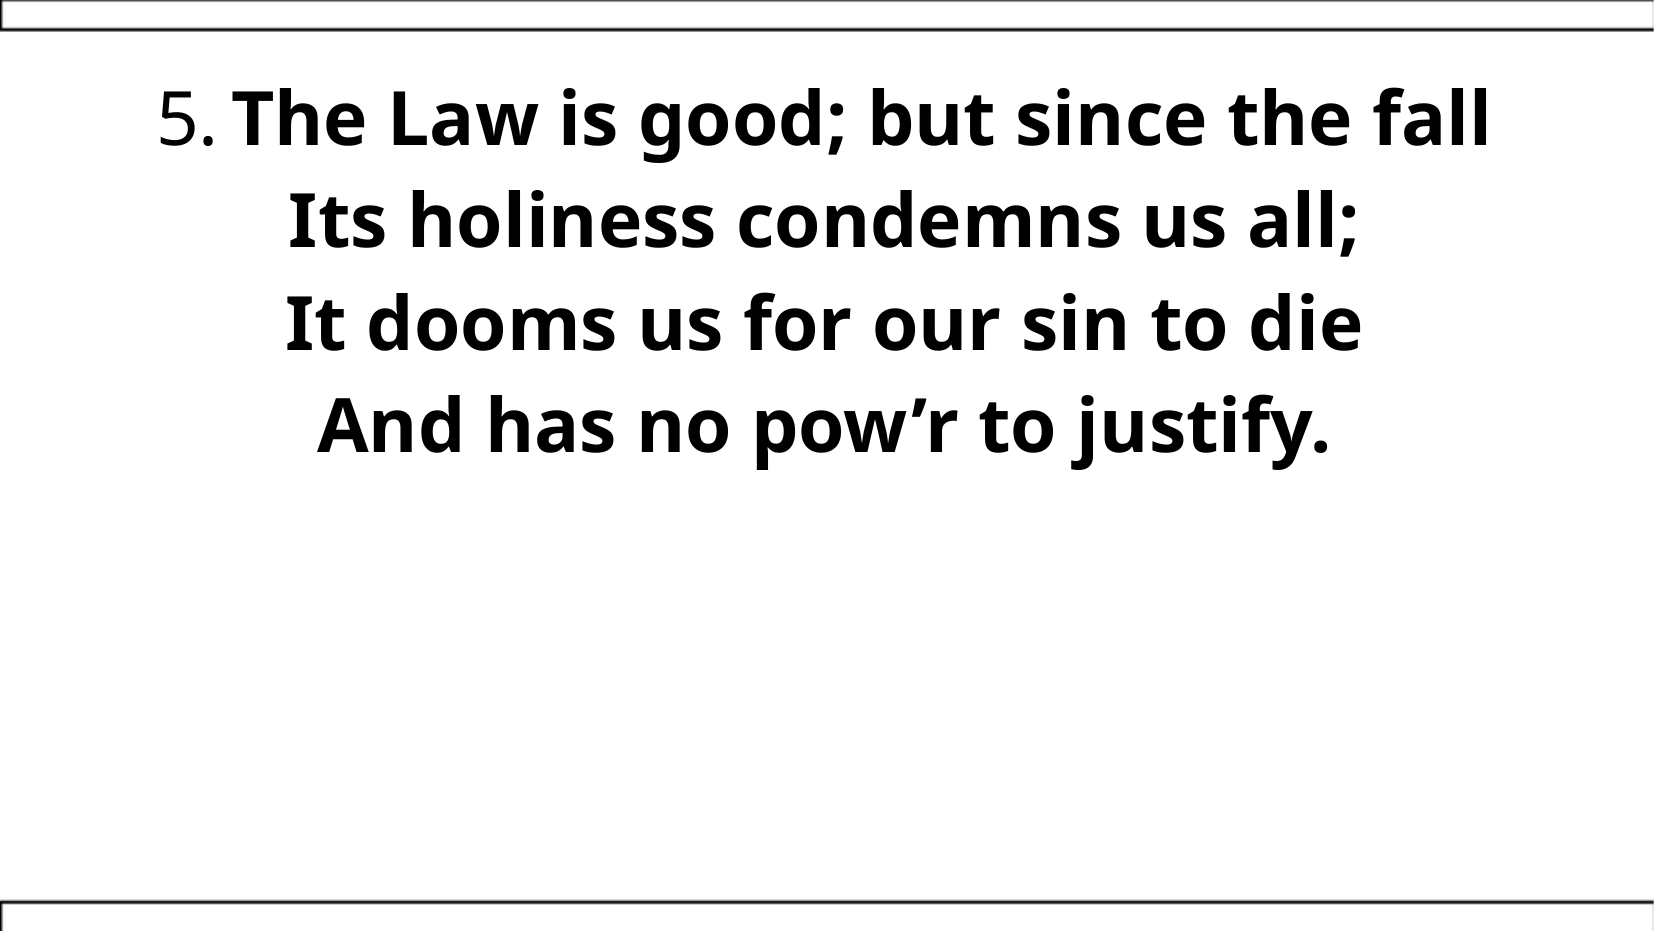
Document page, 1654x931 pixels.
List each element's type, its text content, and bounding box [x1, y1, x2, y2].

text_box 5. The Law is good; but since the fall Its holiness condemns us all; It dooms us for our sin to die And has no pow’r to justify. [75, 57, 1576, 496]
picture [0, 0, 1654, 931]
